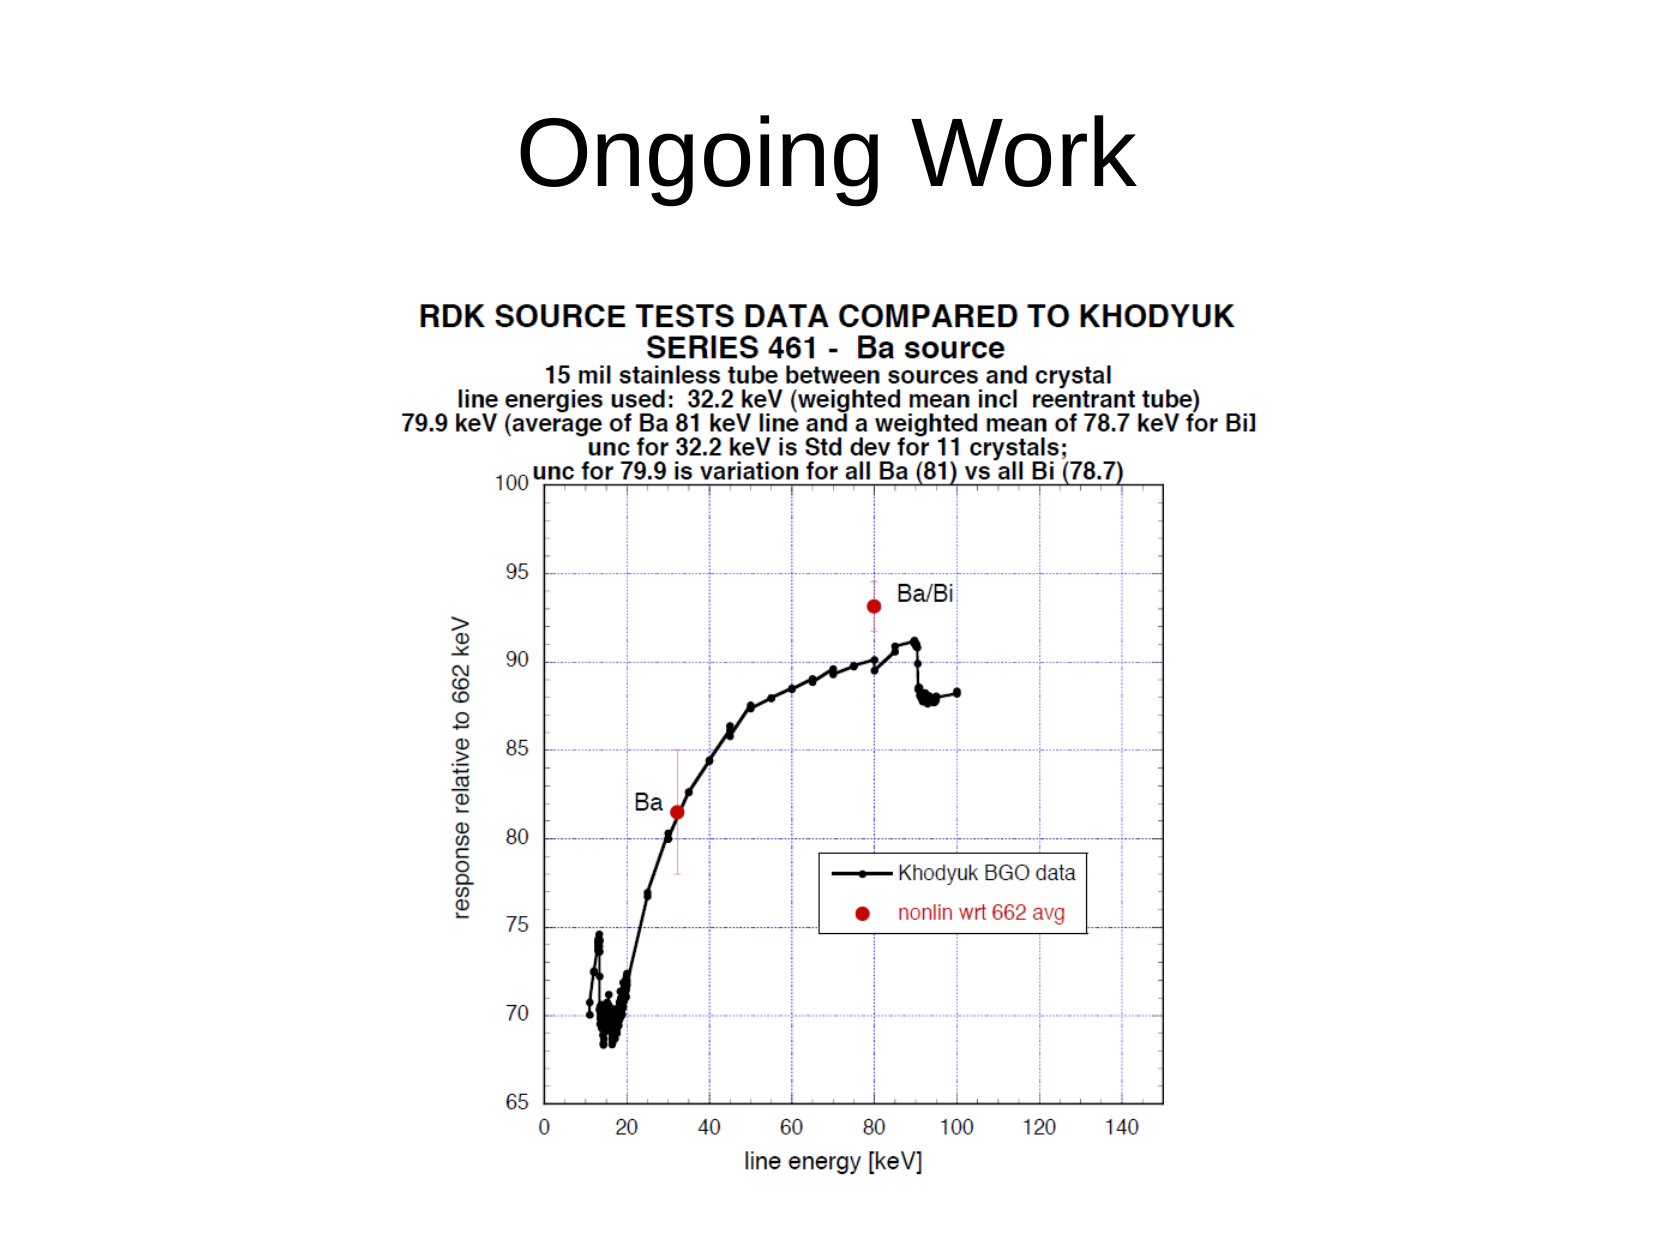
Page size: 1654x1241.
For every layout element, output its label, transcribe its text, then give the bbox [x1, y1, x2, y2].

title Ongoing Work [82, 49, 1571, 257]
picture [382, 290, 1272, 1191]
